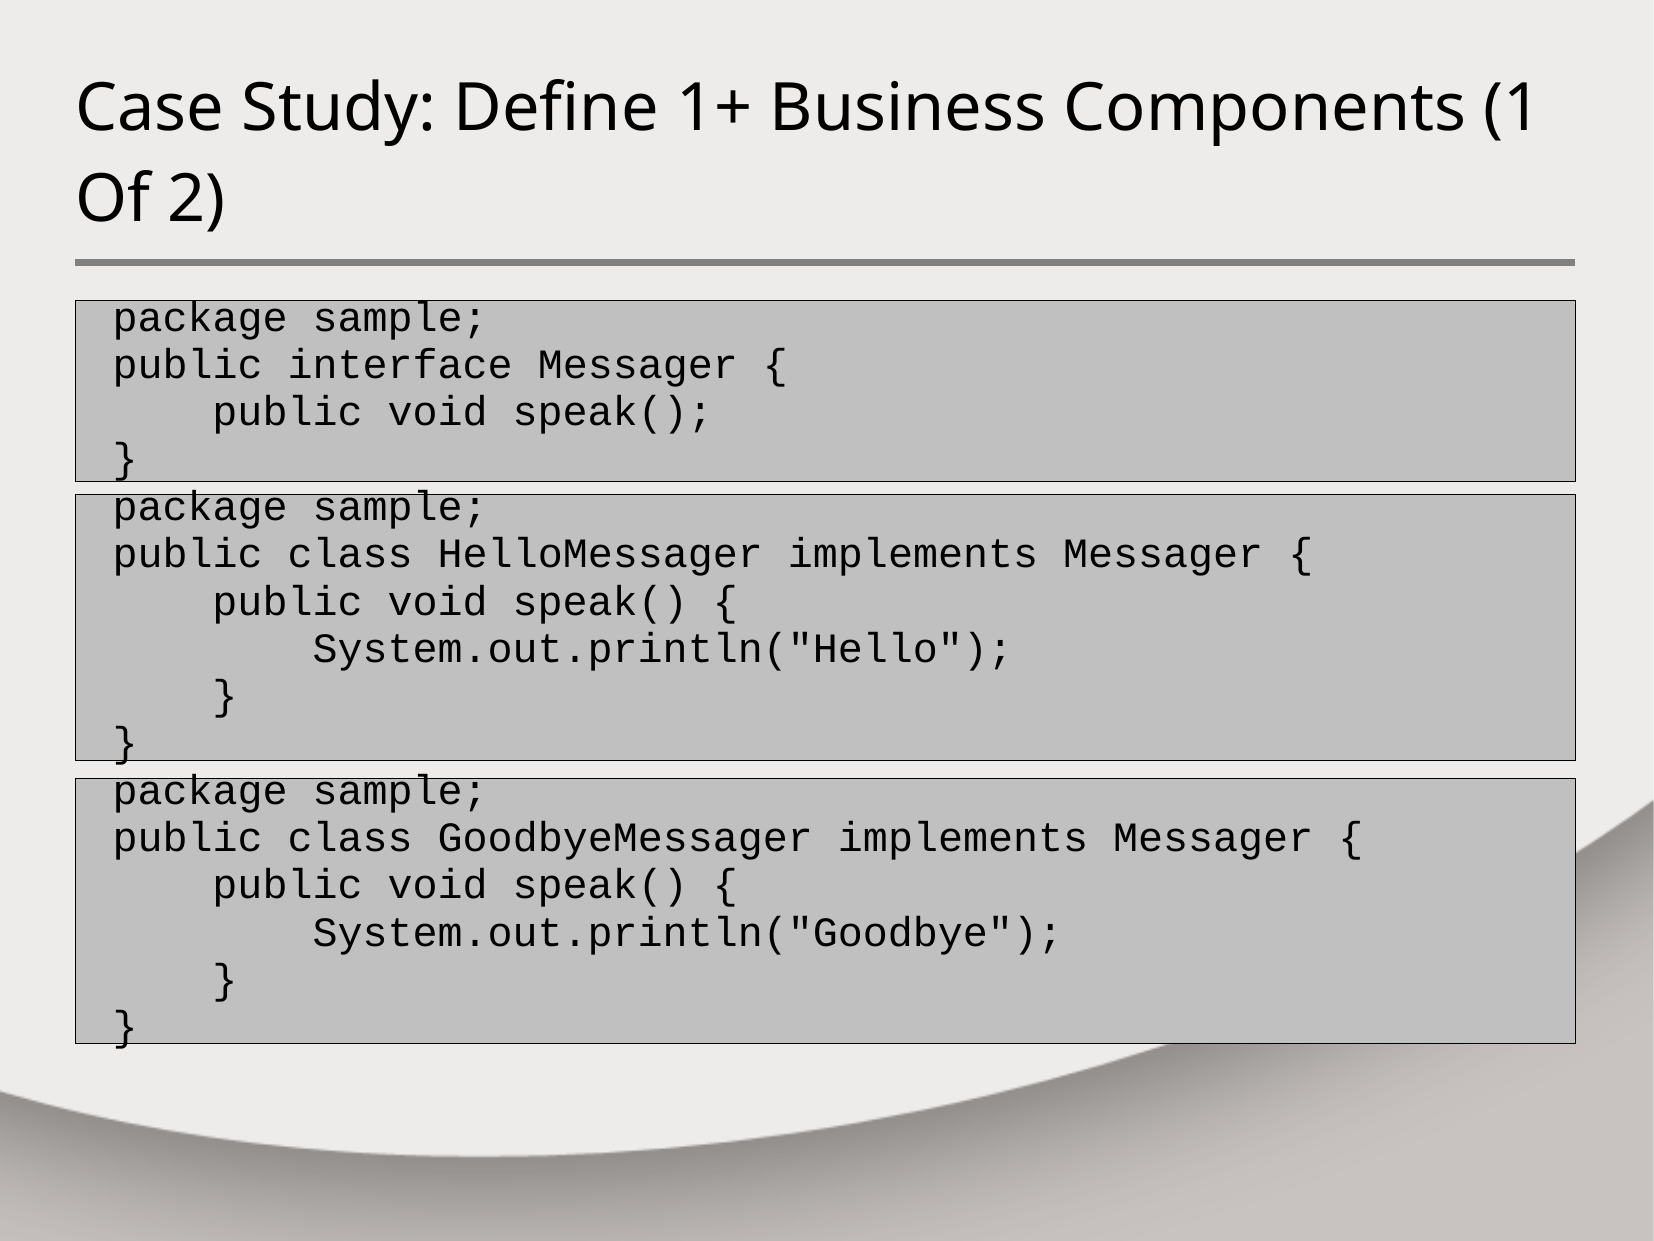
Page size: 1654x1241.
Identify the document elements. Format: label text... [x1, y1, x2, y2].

text_box package sample; public class HelloMessager implements Messager { public void speak() { System.out.println("Hello"); } } [75, 494, 1576, 761]
title Case Study: Define 1+ Business Components (1 Of 2) [75, 75, 1576, 226]
text_box package sample; public interface Messager { public void speak(); } [75, 300, 1576, 482]
text_box package sample; public class GoodbyeMessager implements Messager { public void speak() { System.out.println("Goodbye"); } } [75, 778, 1576, 1044]
picture [0, 0, 1654, 1241]
